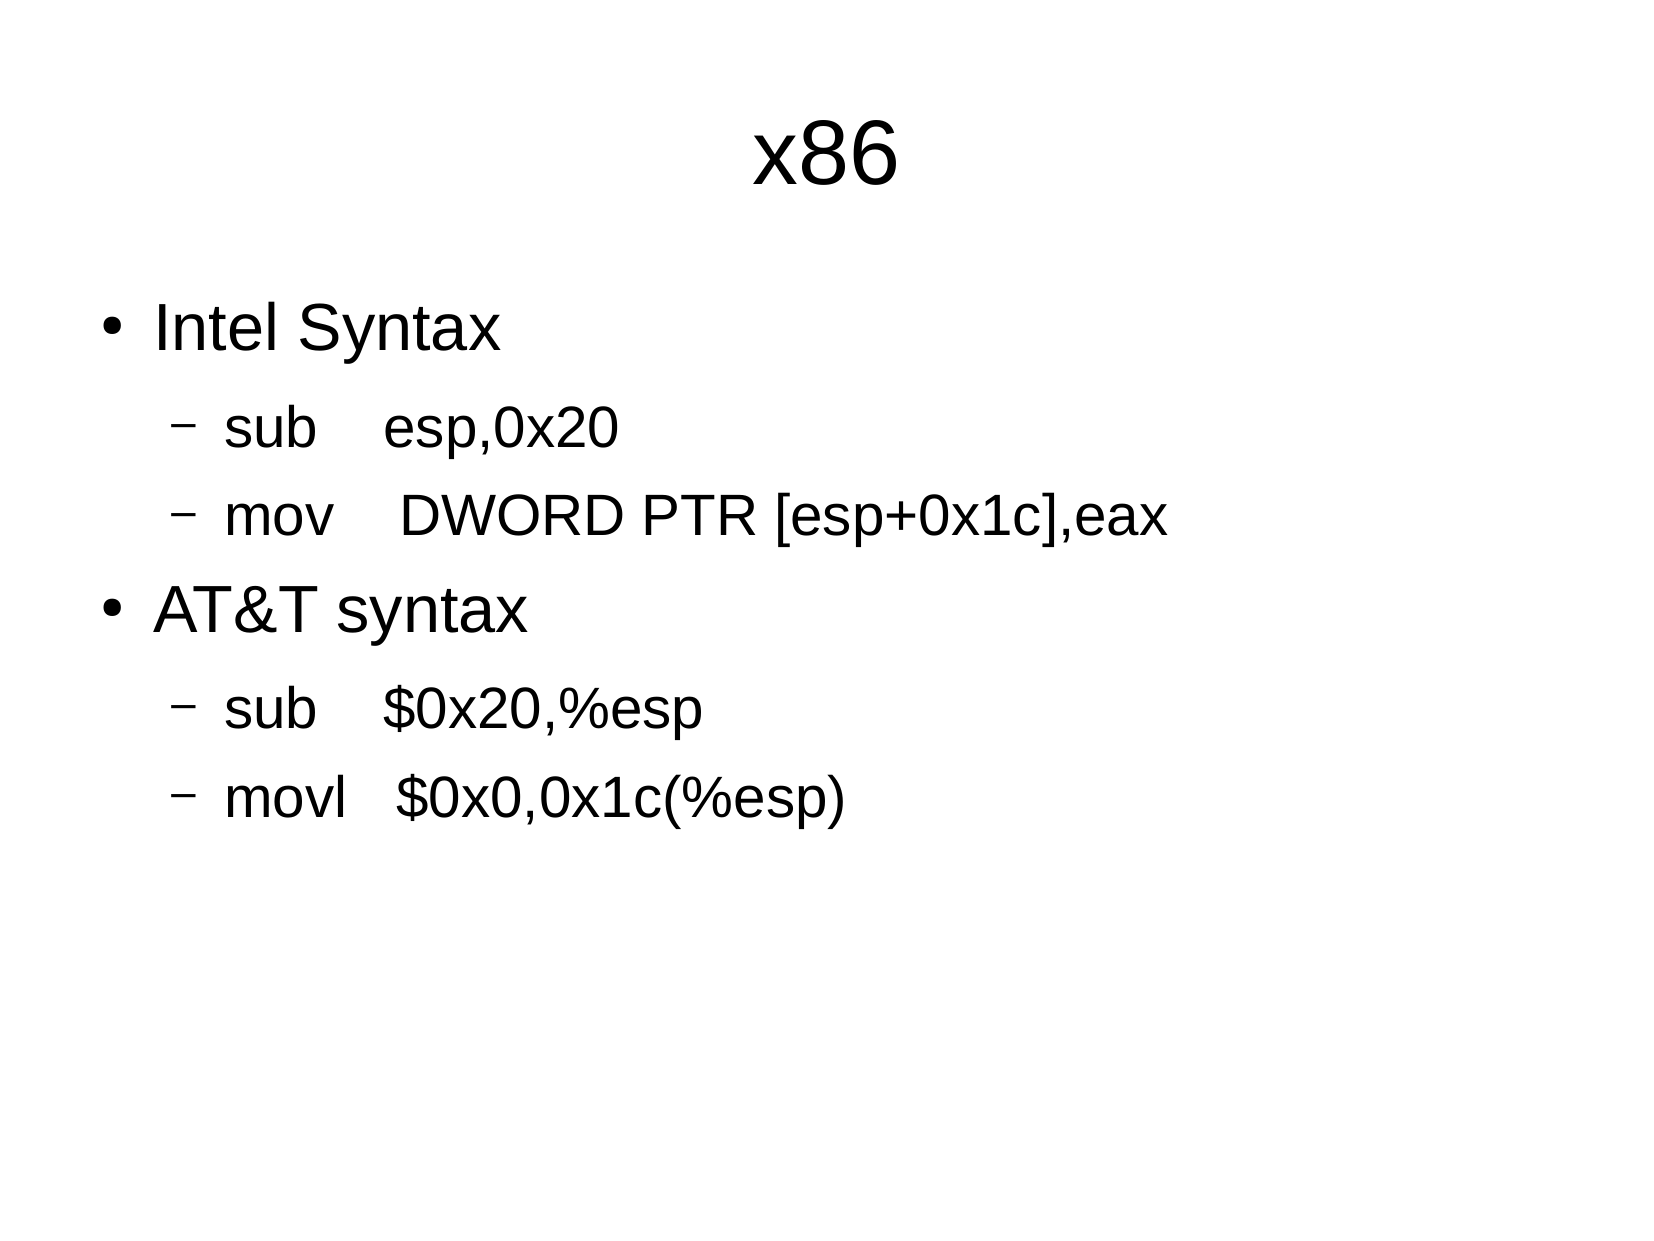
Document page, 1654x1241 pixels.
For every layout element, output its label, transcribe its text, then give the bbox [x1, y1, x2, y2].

title x86 [82, 49, 1571, 257]
list Intel Syntax sub esp,0x20 mov DWORD PTR [esp+0x1c],eax AT&T syntax sub $0x20,%esp movl $0x0,0x1c(%esp) [82, 290, 1571, 1010]
